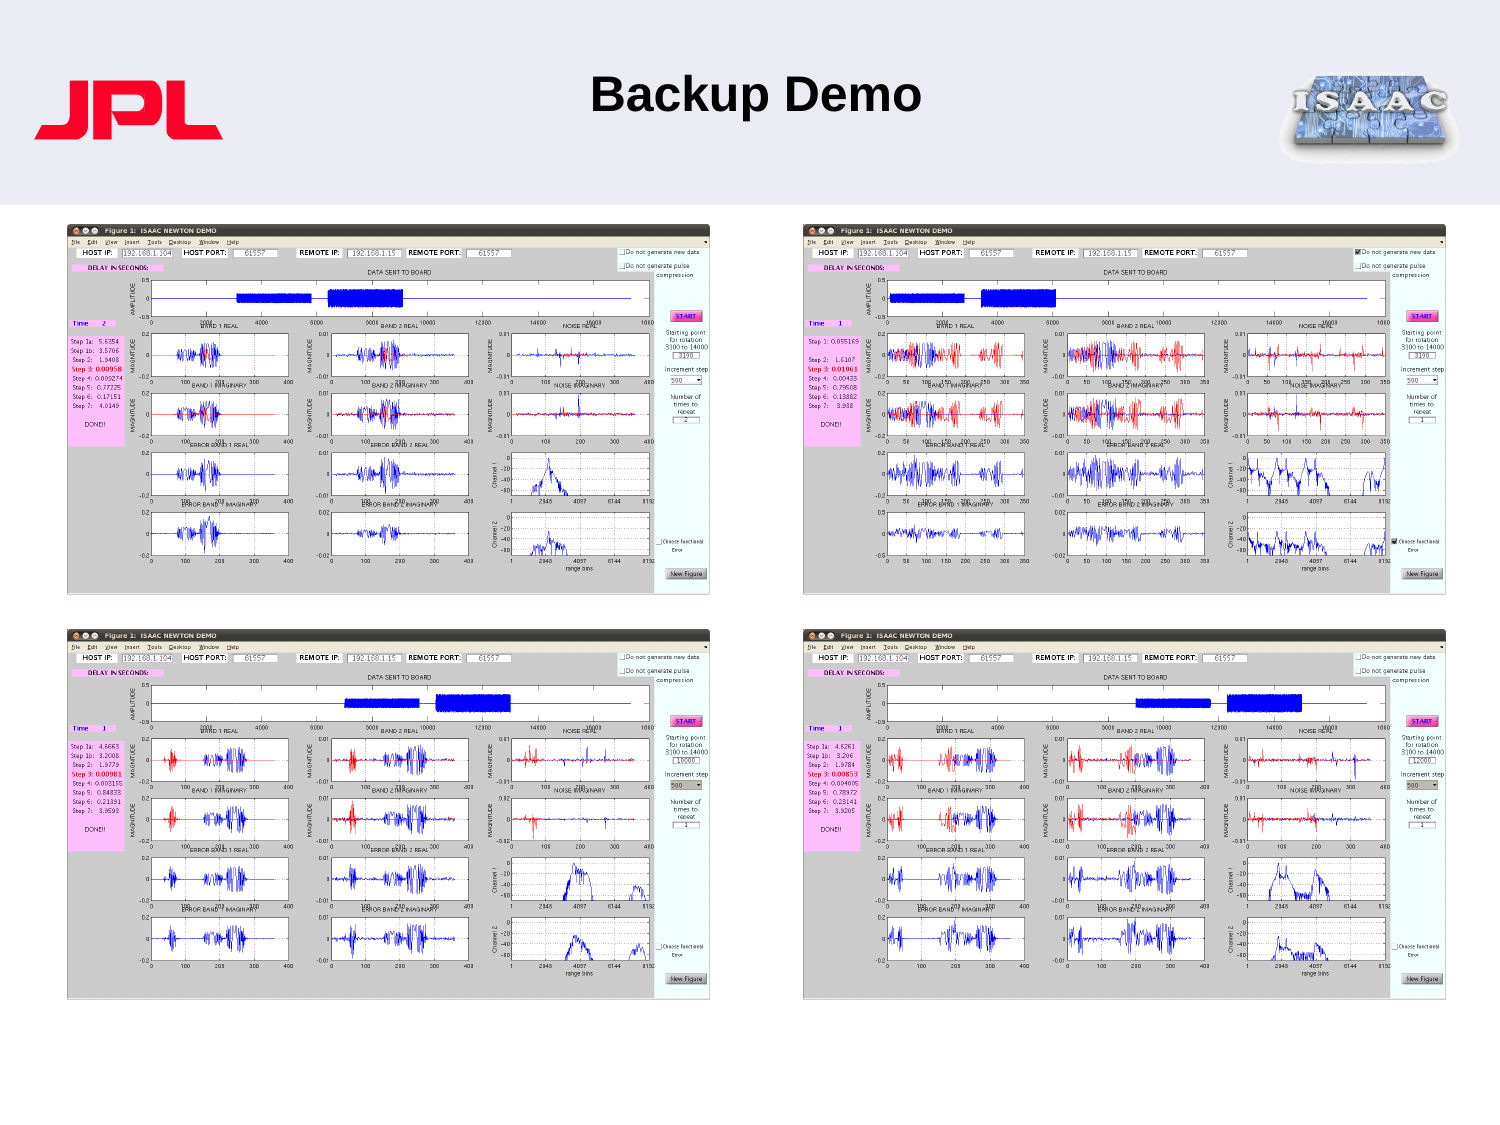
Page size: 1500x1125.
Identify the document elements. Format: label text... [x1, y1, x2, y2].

picture [803, 629, 1446, 1000]
title Backup Demo [225, 7, 1288, 181]
picture [67, 629, 710, 1000]
picture [1288, 49, 1463, 168]
picture [803, 224, 1446, 595]
picture [67, 224, 710, 595]
